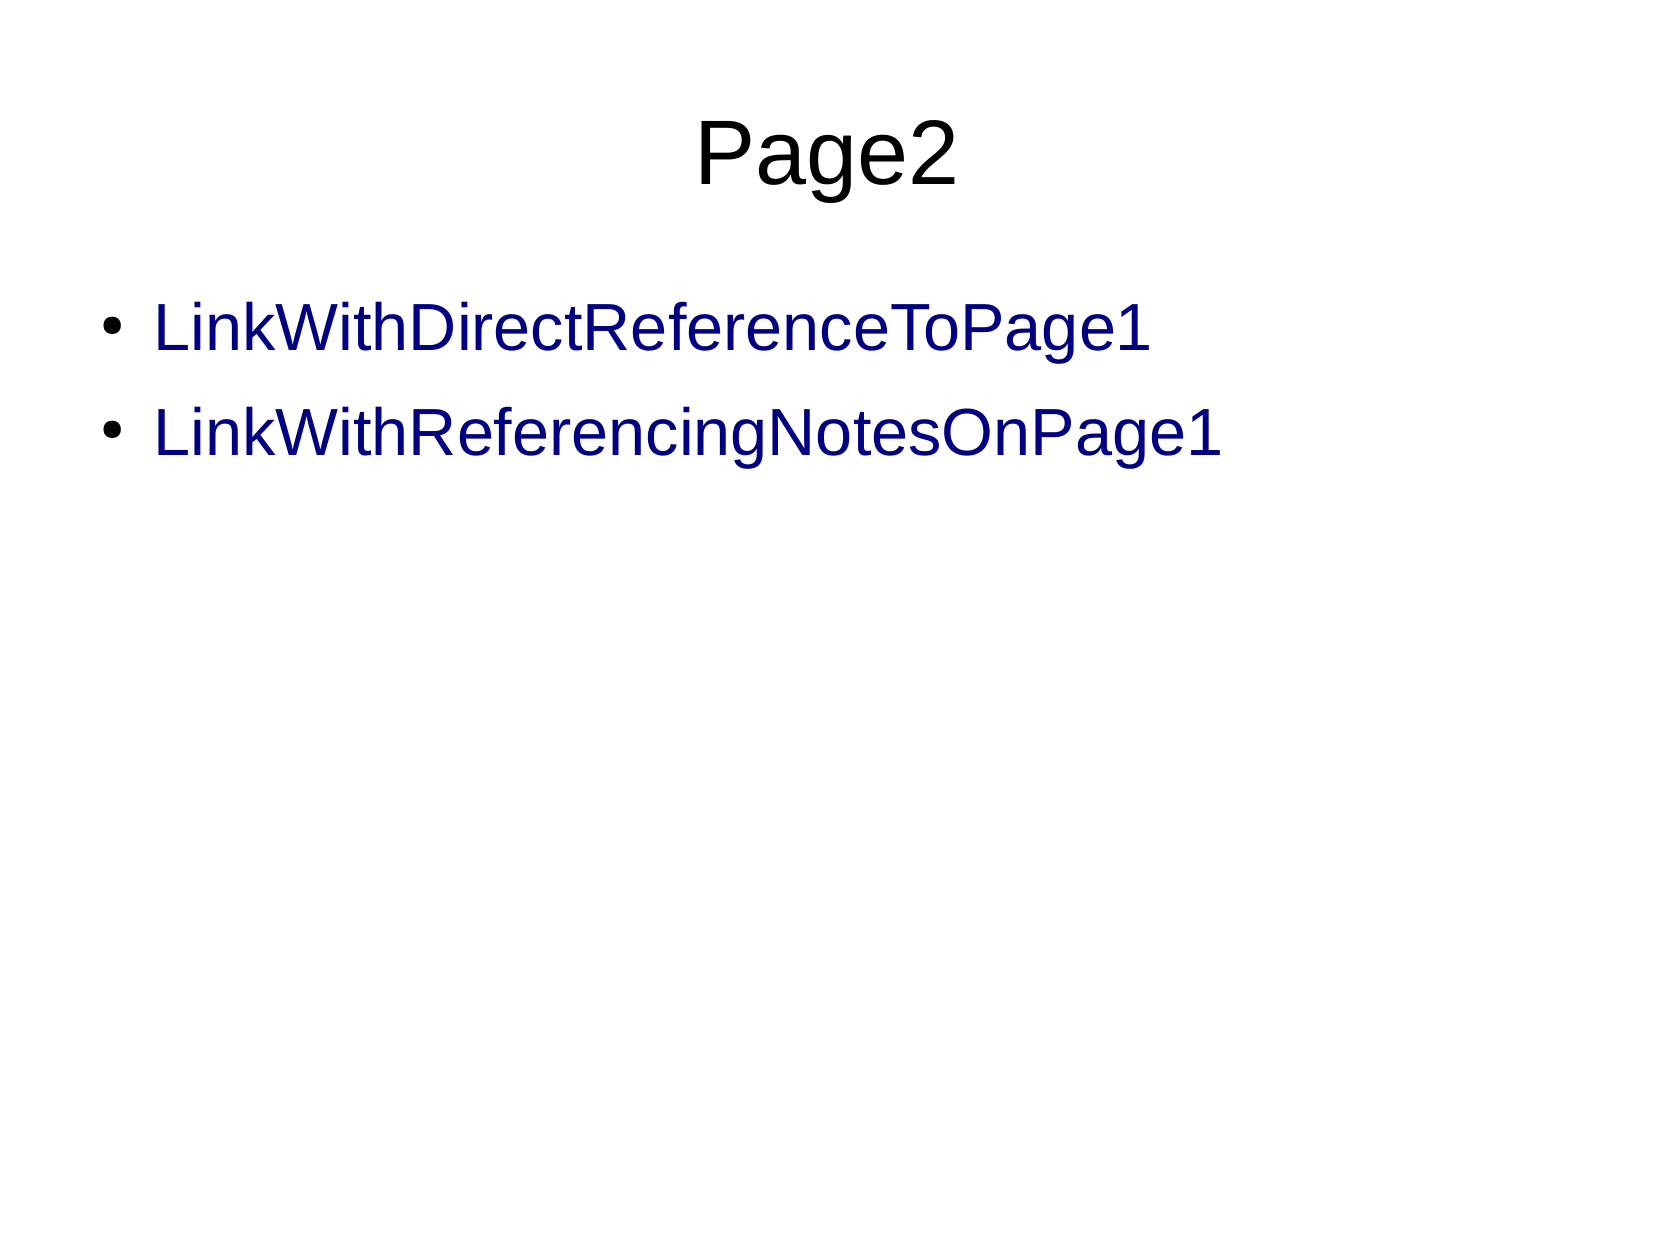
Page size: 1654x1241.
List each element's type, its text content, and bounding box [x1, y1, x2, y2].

title Page2 [82, 49, 1571, 257]
list LinkWithDirectReferenceToPage1 LinkWithReferencingNotesOnPage1 [82, 290, 1571, 1010]
